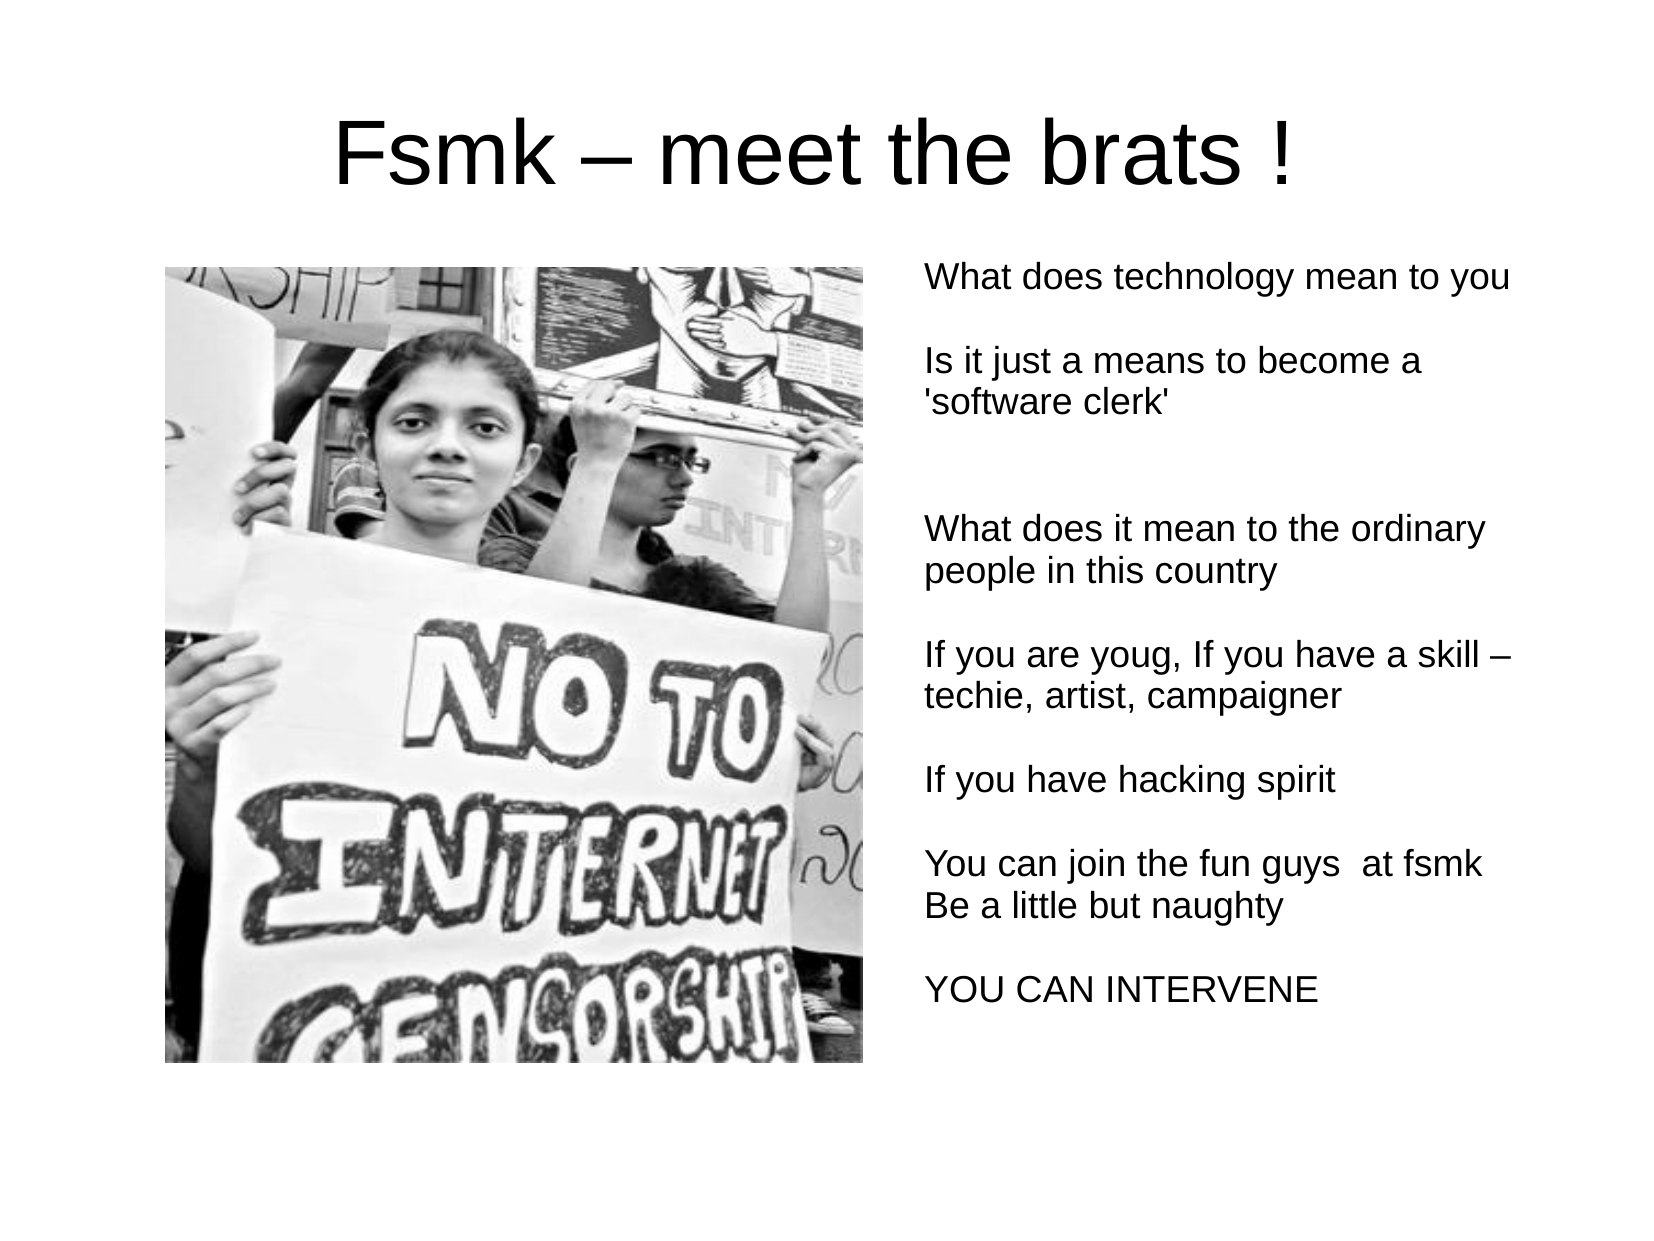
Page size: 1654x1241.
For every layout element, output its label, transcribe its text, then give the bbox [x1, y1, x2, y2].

title Fsmk – meet the brats ! [82, 49, 1571, 257]
picture [165, 267, 863, 1063]
text_box What does technology mean to you Is it just a means to become a 'software clerk' What does it mean to the ordinary people in this country If you are youg, If you have a skill – techie, artist, campaigner If you have hacking spirit You can join the fun guys at fsmk Be a little but naughty YOU CAN INTERVENE [909, 247, 1560, 1061]
